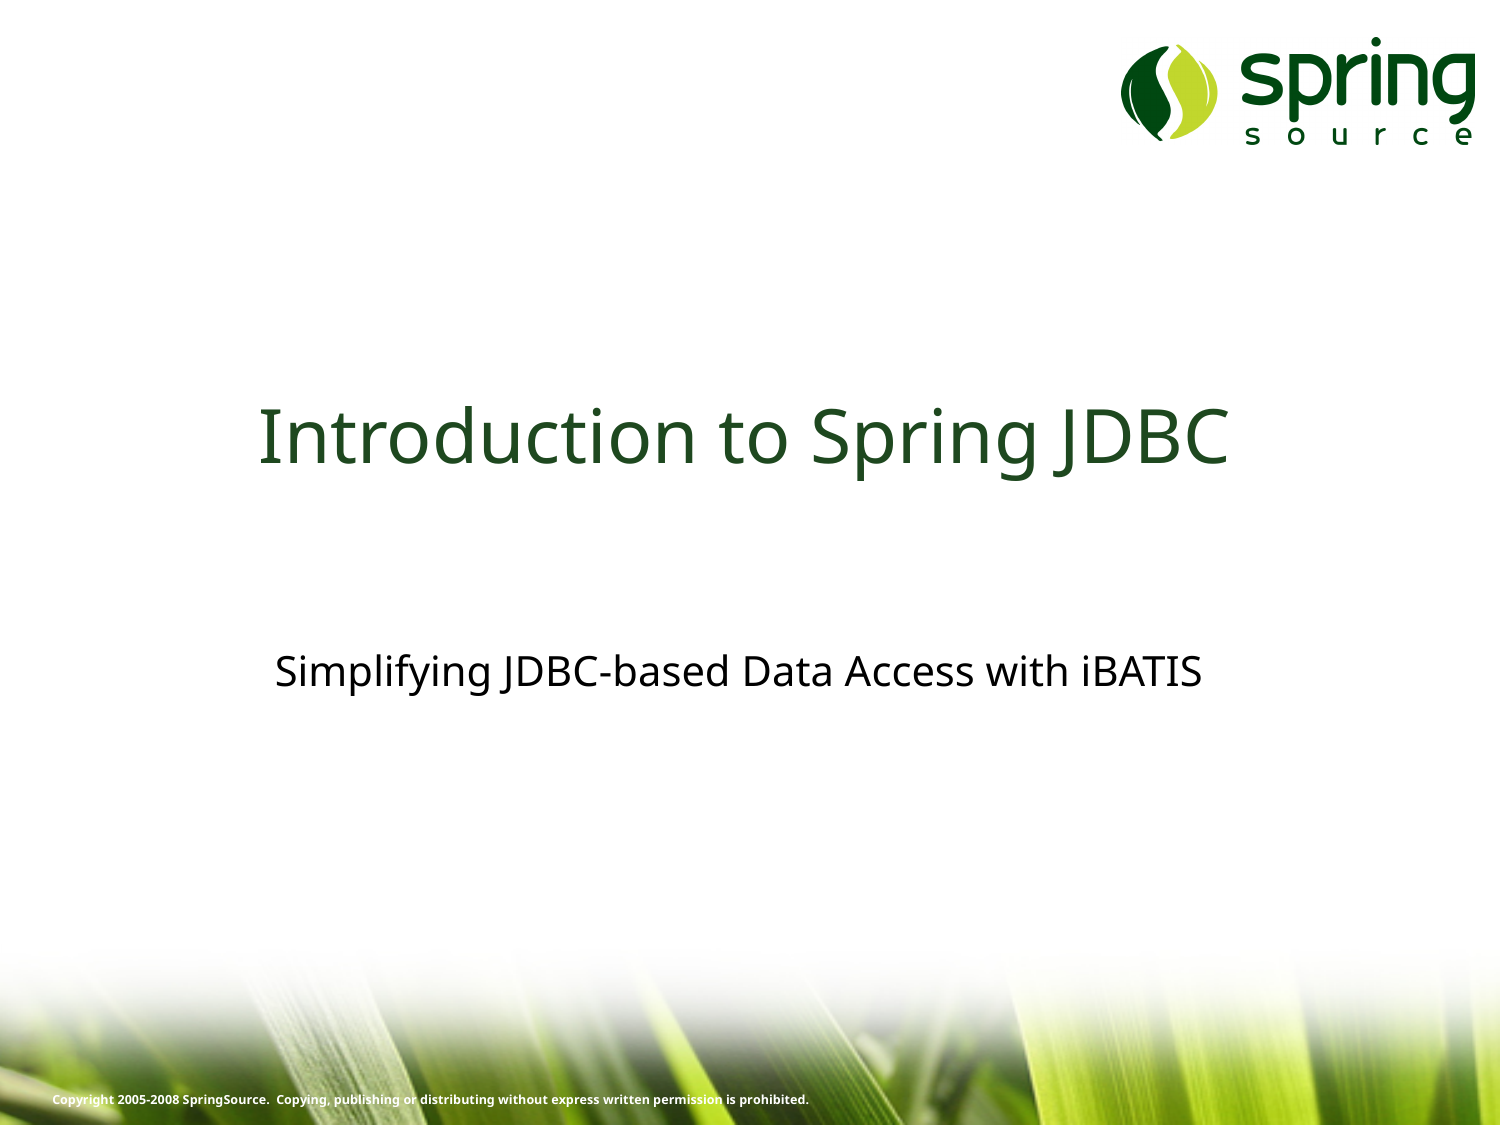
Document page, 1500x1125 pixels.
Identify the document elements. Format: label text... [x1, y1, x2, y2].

picture [0, 944, 1500, 1125]
title Introduction to Spring JDBC [107, 340, 1383, 529]
picture [1121, 37, 1475, 145]
subtitle Simplifying JDBC-based Data Access with iBATIS [214, 499, 1265, 788]
